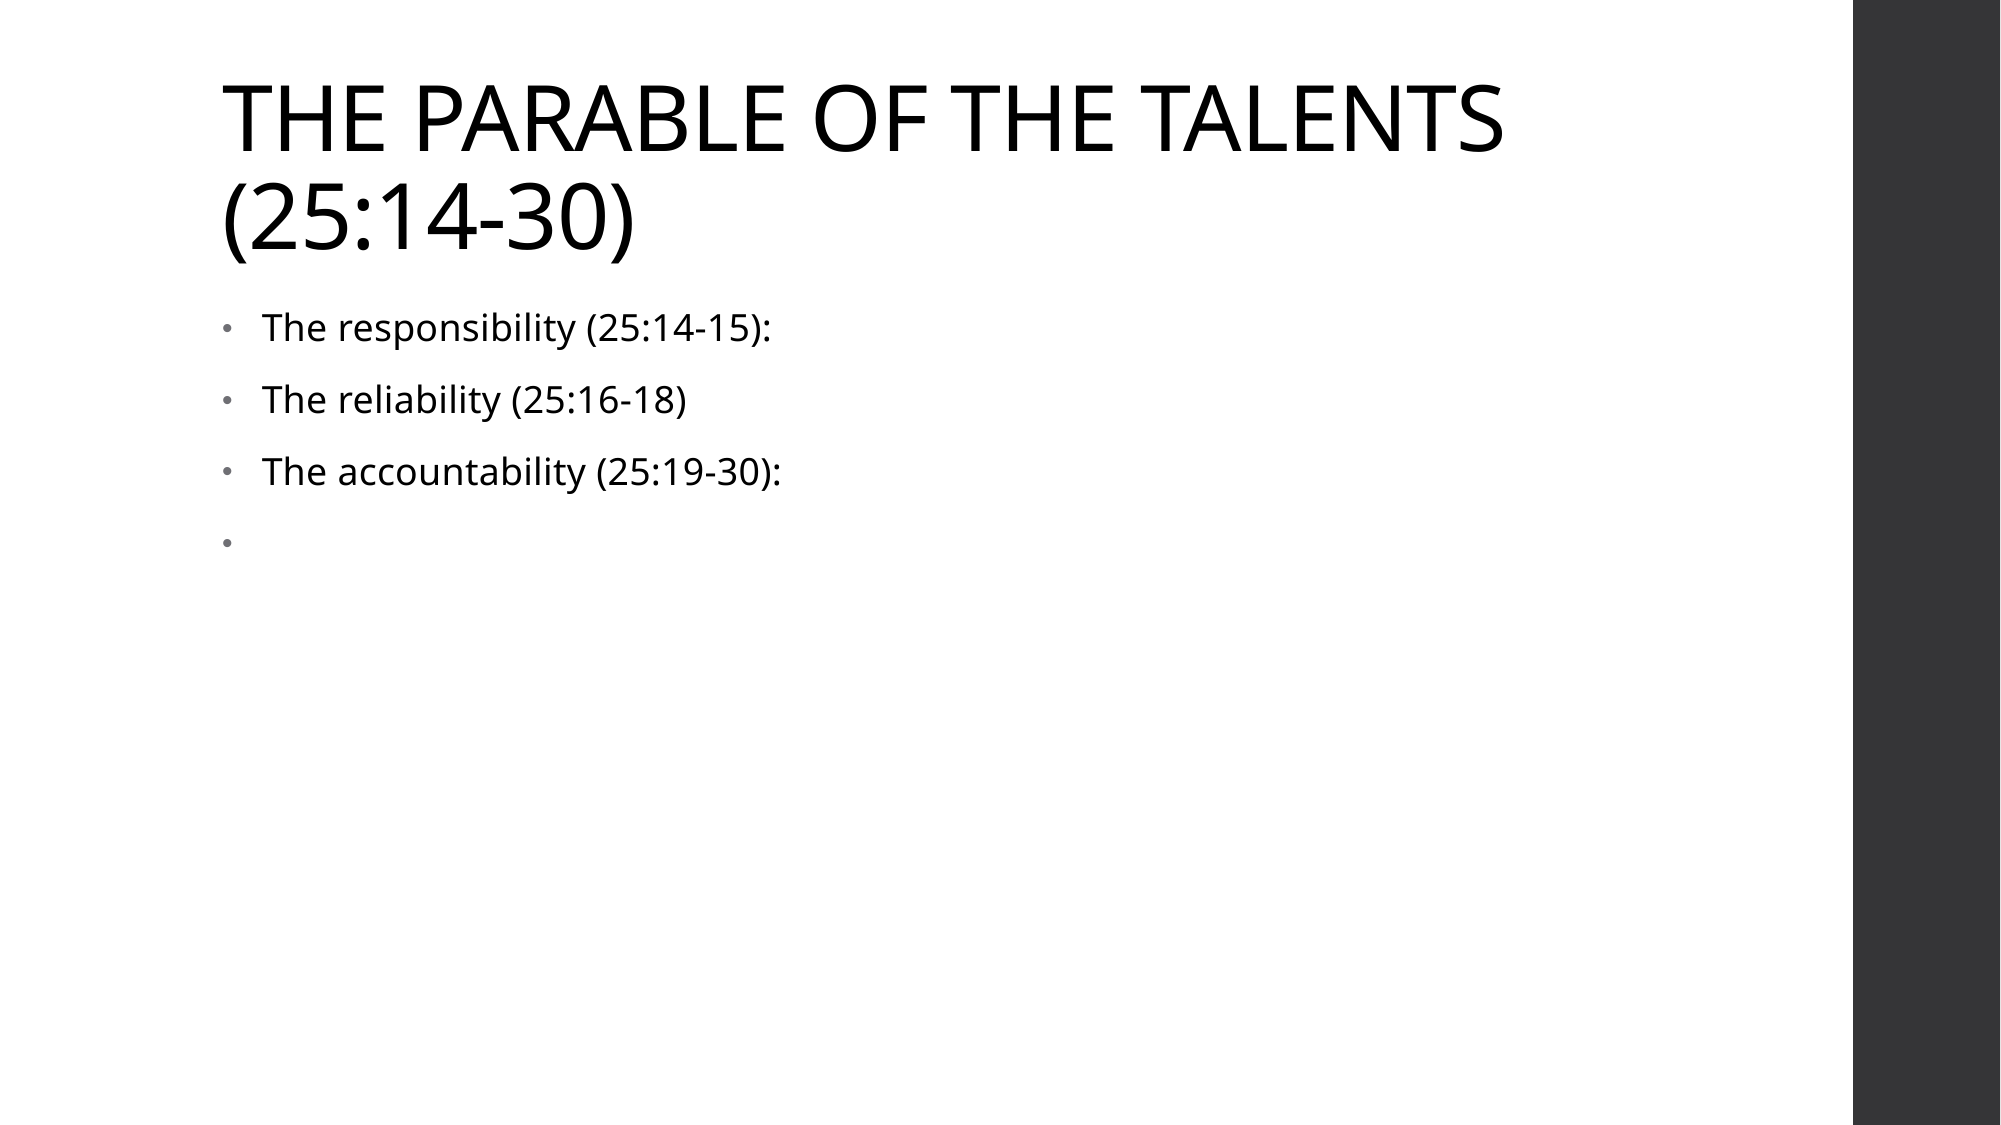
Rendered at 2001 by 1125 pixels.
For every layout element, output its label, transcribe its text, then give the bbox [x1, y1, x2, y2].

list The responsibility (25:14-15): The reliability (25:16-18) The accountability (25:19-30): [206, 299, 1617, 1014]
title THE PARABLE OF THE TALENTS (25:14-30) [206, 60, 1797, 278]
